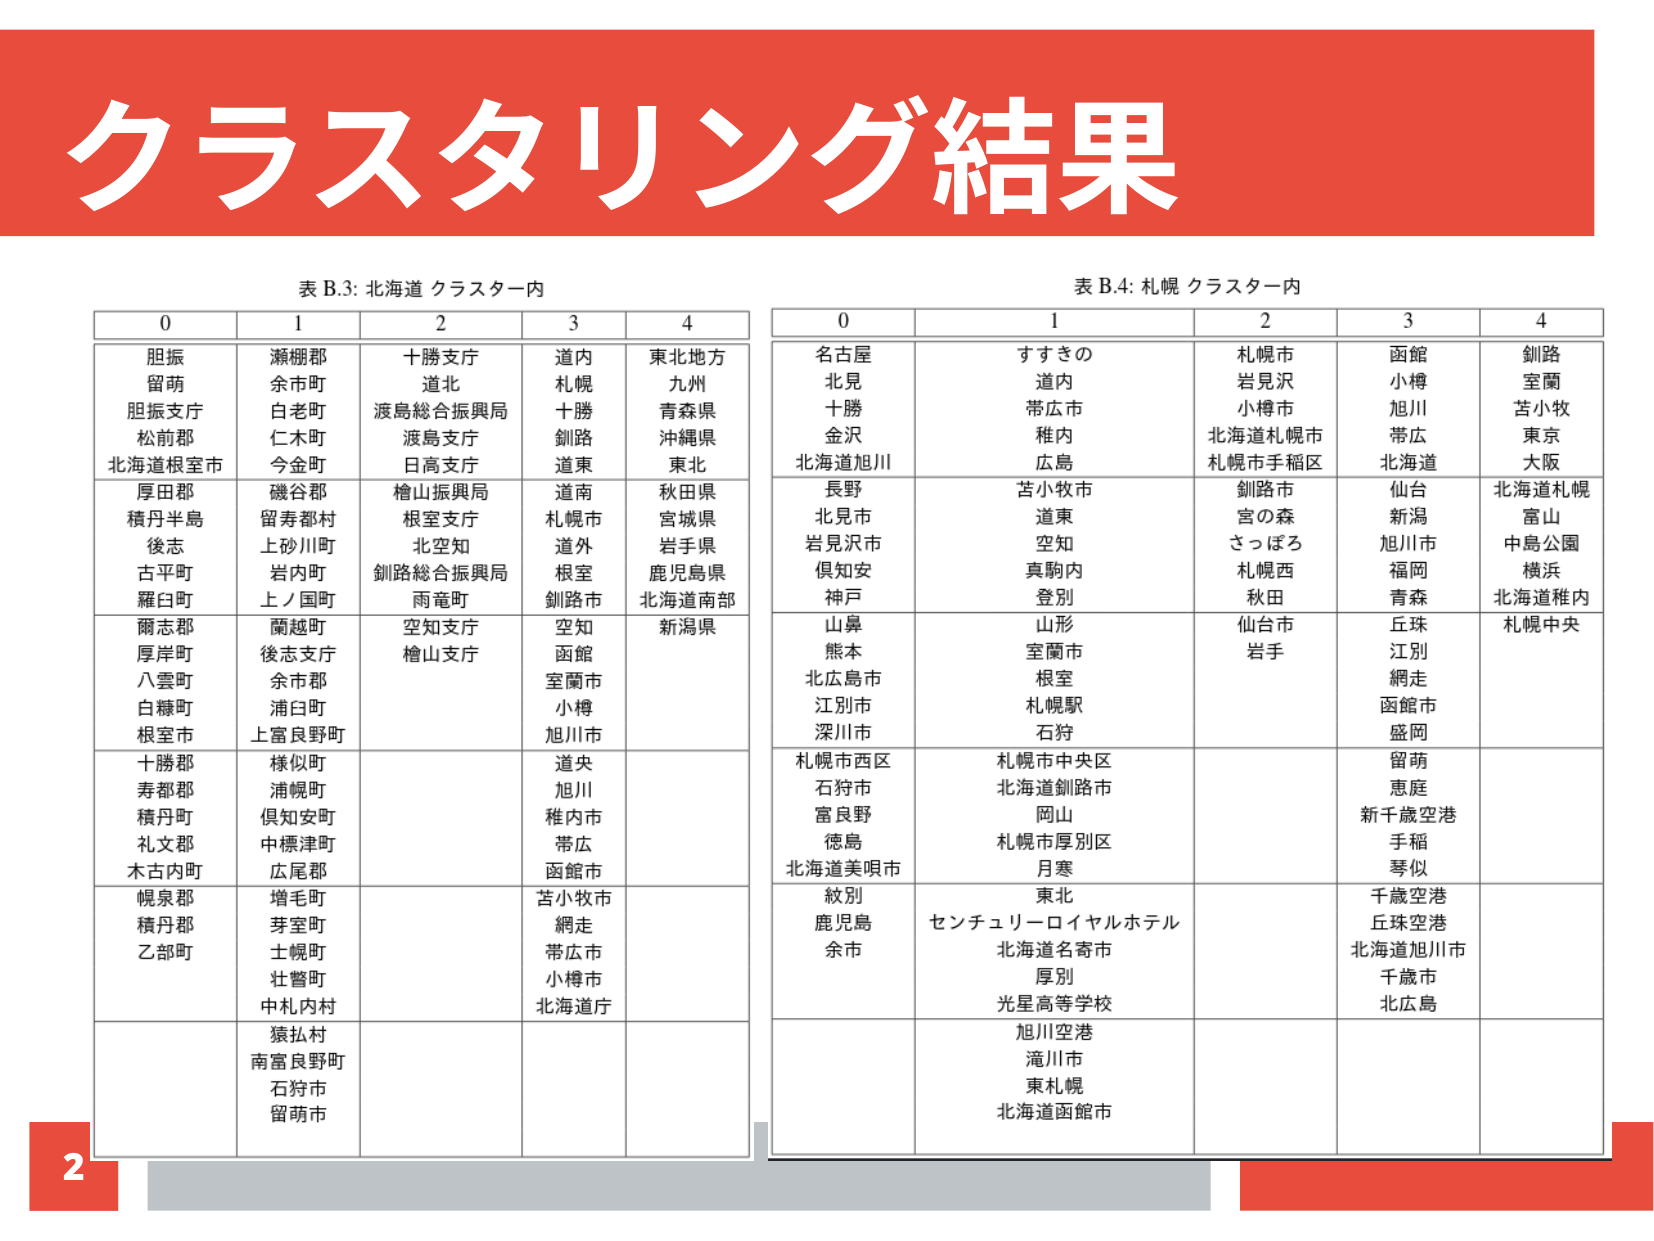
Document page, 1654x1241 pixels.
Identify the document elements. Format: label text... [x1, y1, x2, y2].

picture [90, 274, 754, 1161]
picture [768, 274, 1612, 1161]
title クラスタリング結果 [59, 59, 1595, 207]
